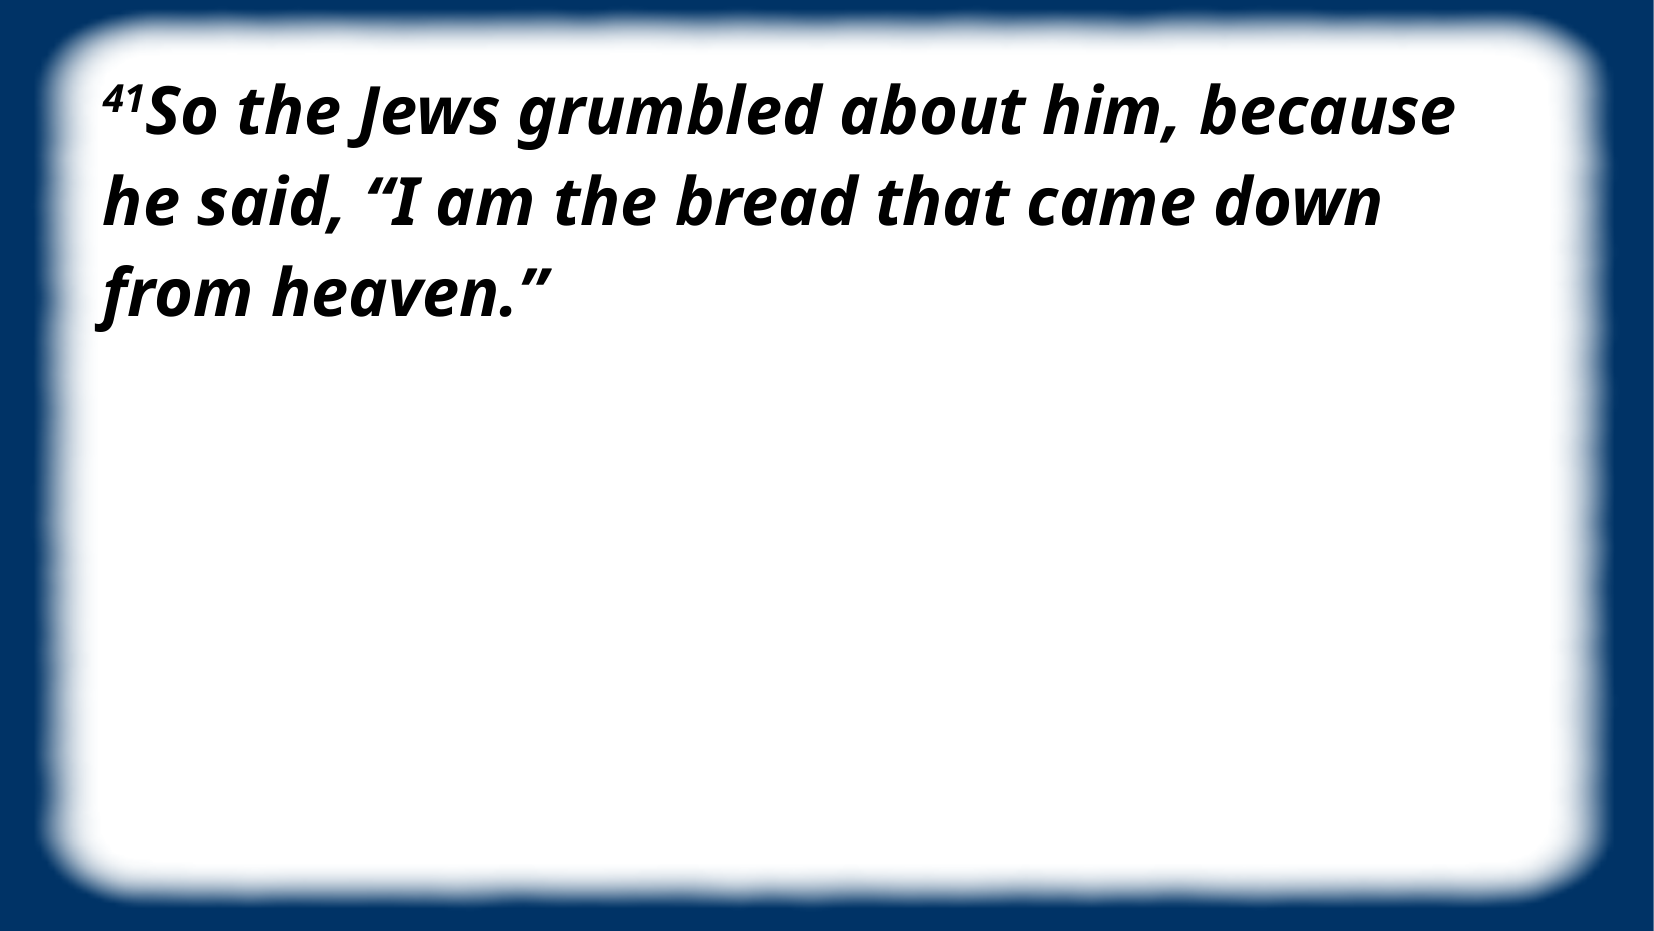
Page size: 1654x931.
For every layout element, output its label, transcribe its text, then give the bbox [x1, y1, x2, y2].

text_box 41So the Jews grumbled about him, because he said, “I am the bread that came down from heaven.” [88, 56, 1559, 338]
picture [0, 0, 1654, 931]
